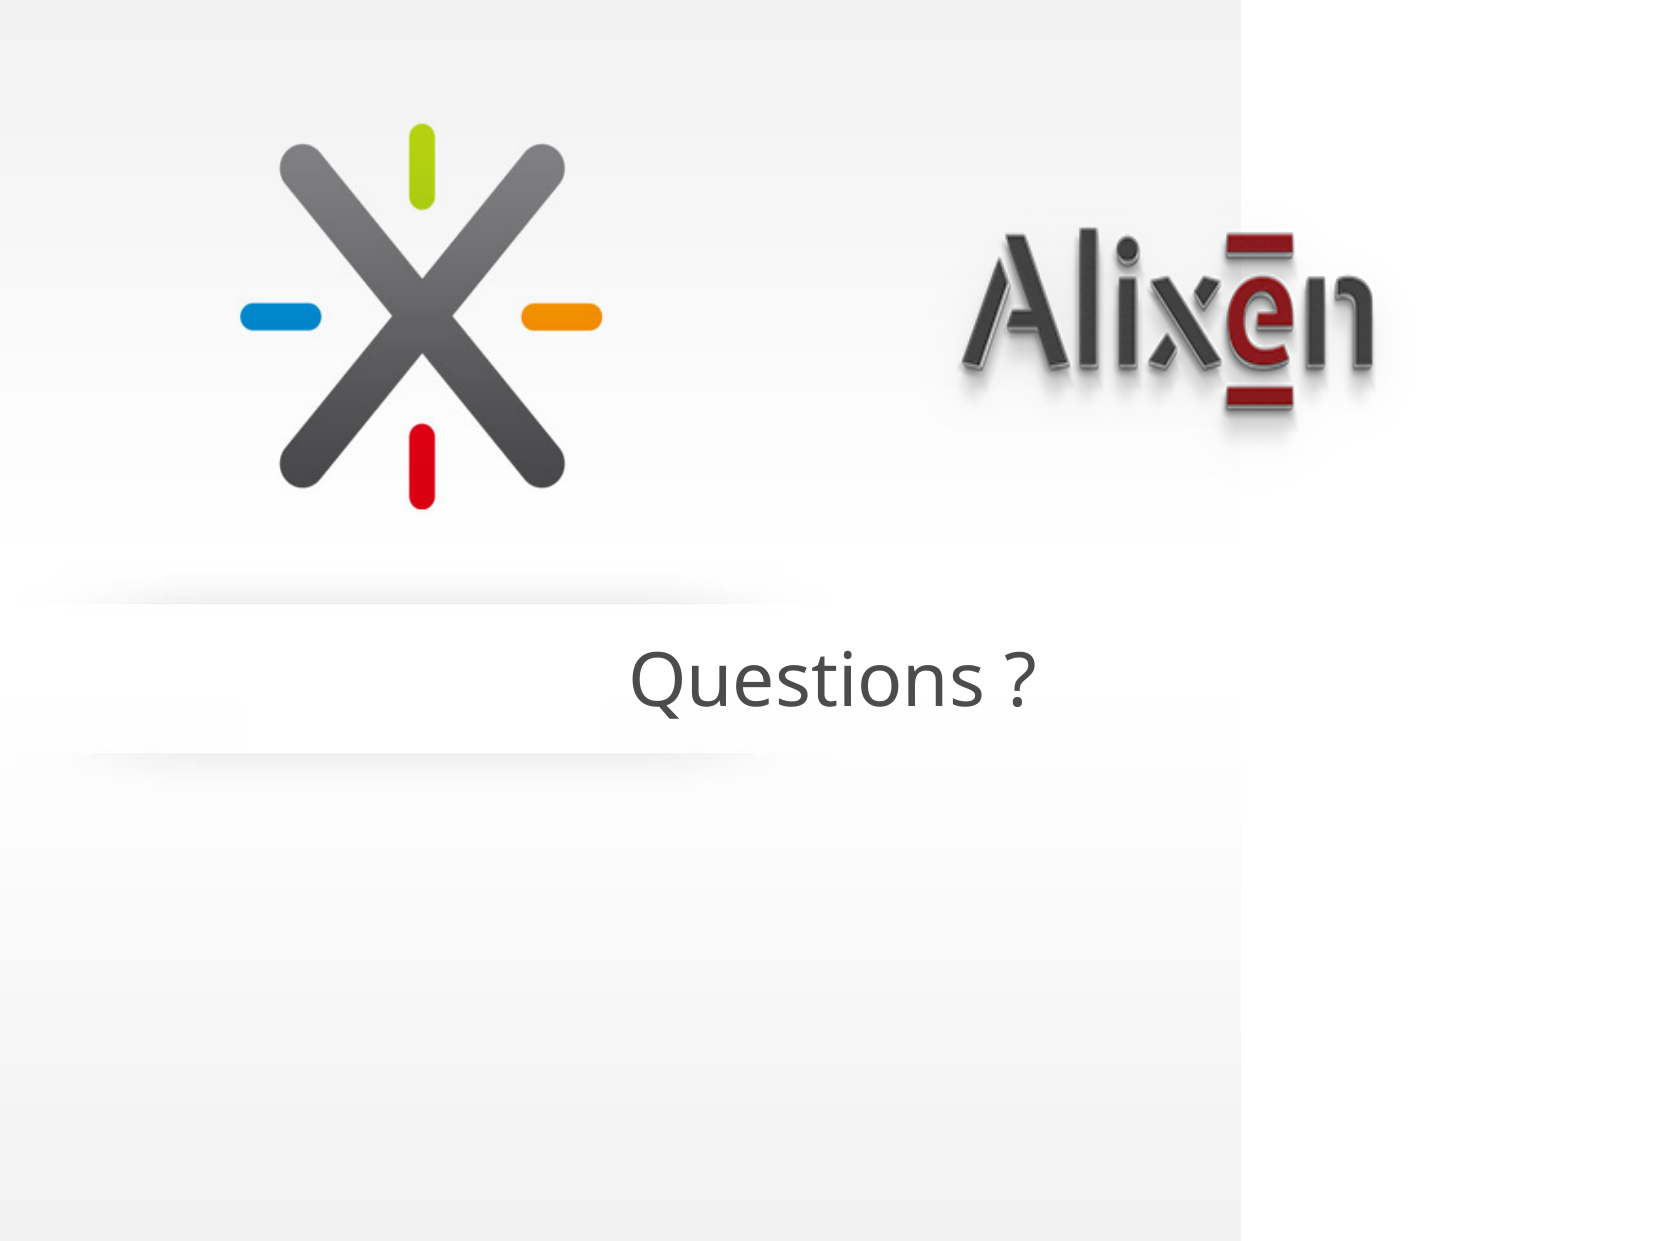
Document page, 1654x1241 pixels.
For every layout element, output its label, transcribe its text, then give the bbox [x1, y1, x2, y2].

title Questions ? [330, 601, 1335, 754]
picture [0, 0, 1418, 1241]
